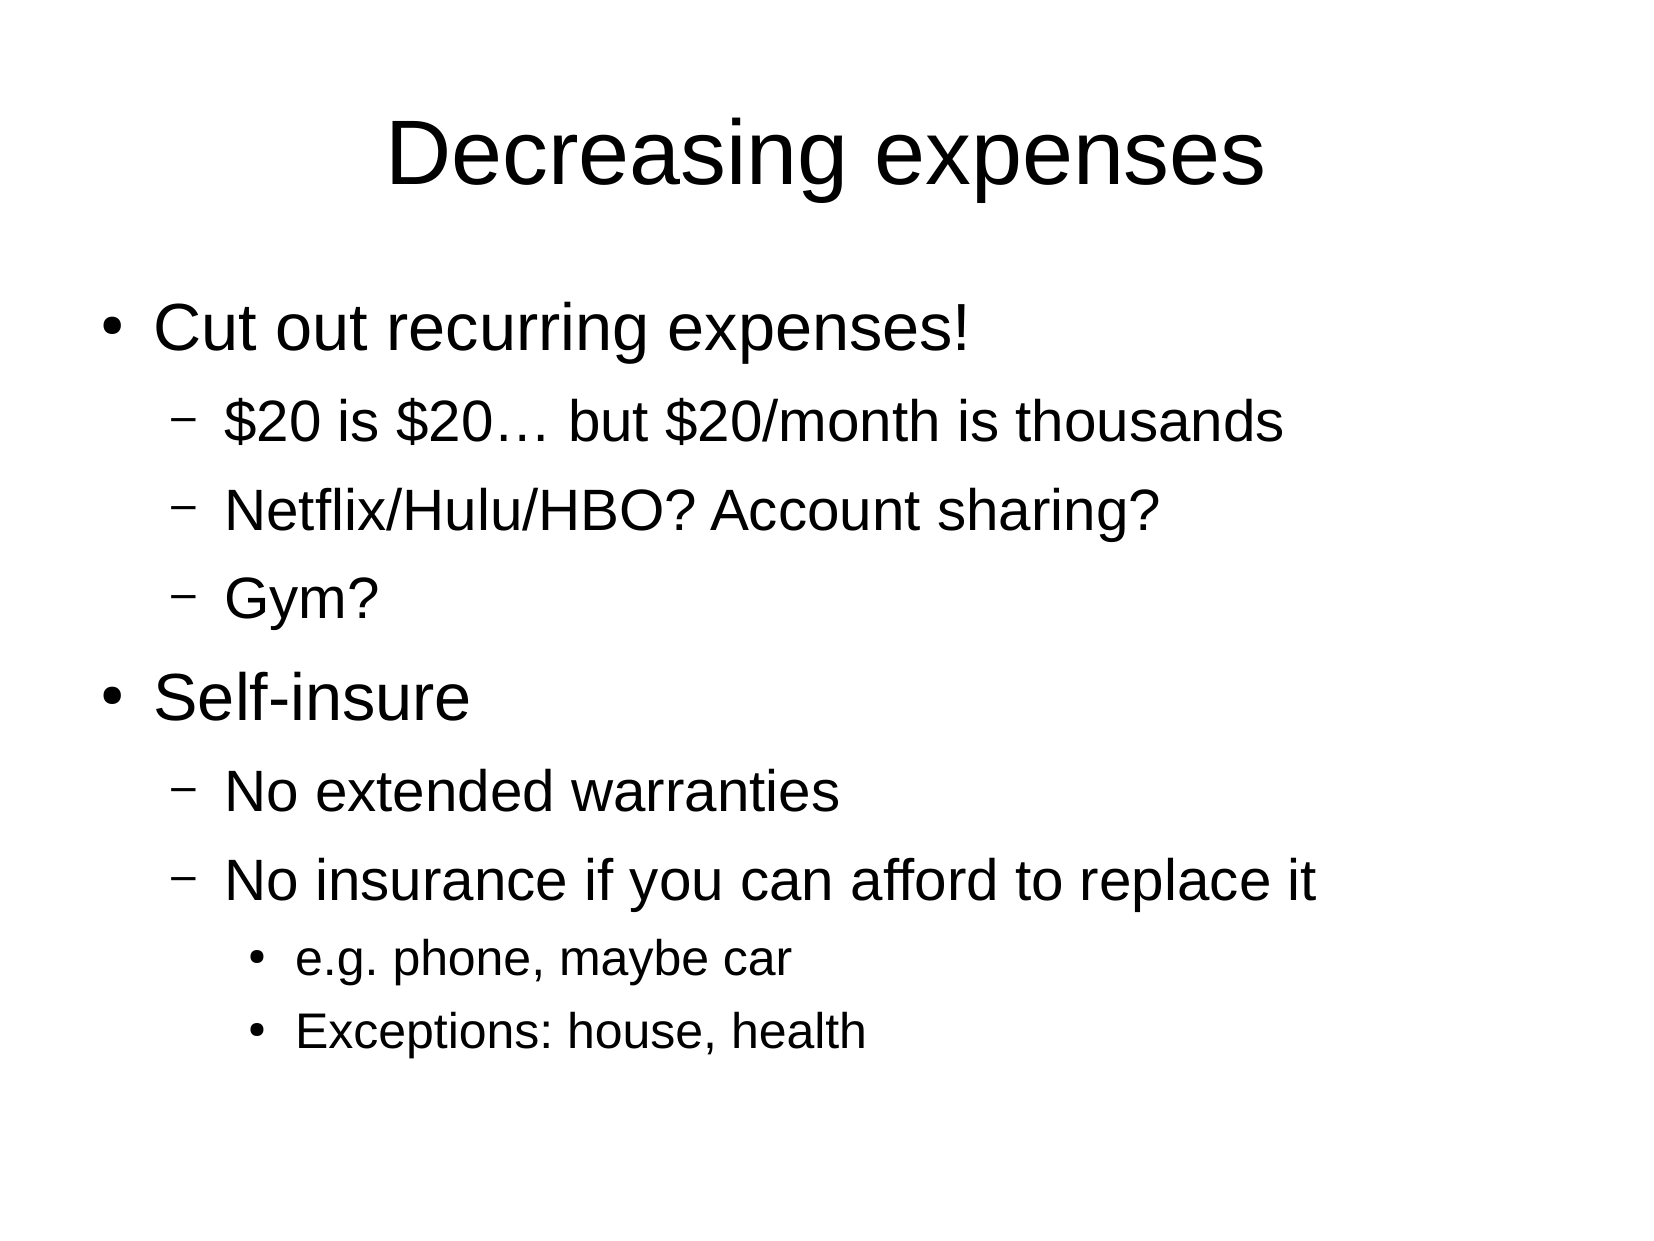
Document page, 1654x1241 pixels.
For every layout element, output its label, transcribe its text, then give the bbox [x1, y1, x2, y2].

list Cut out recurring expenses! $20 is $20… but $20/month is thousands Netflix/Hulu/HBO? Account sharing? Gym? Self-insure No extended warranties No insurance if you can afford to replace it e.g. phone, maybe car Exceptions: house, health [82, 290, 1571, 1201]
title Decreasing expenses [82, 49, 1571, 257]
